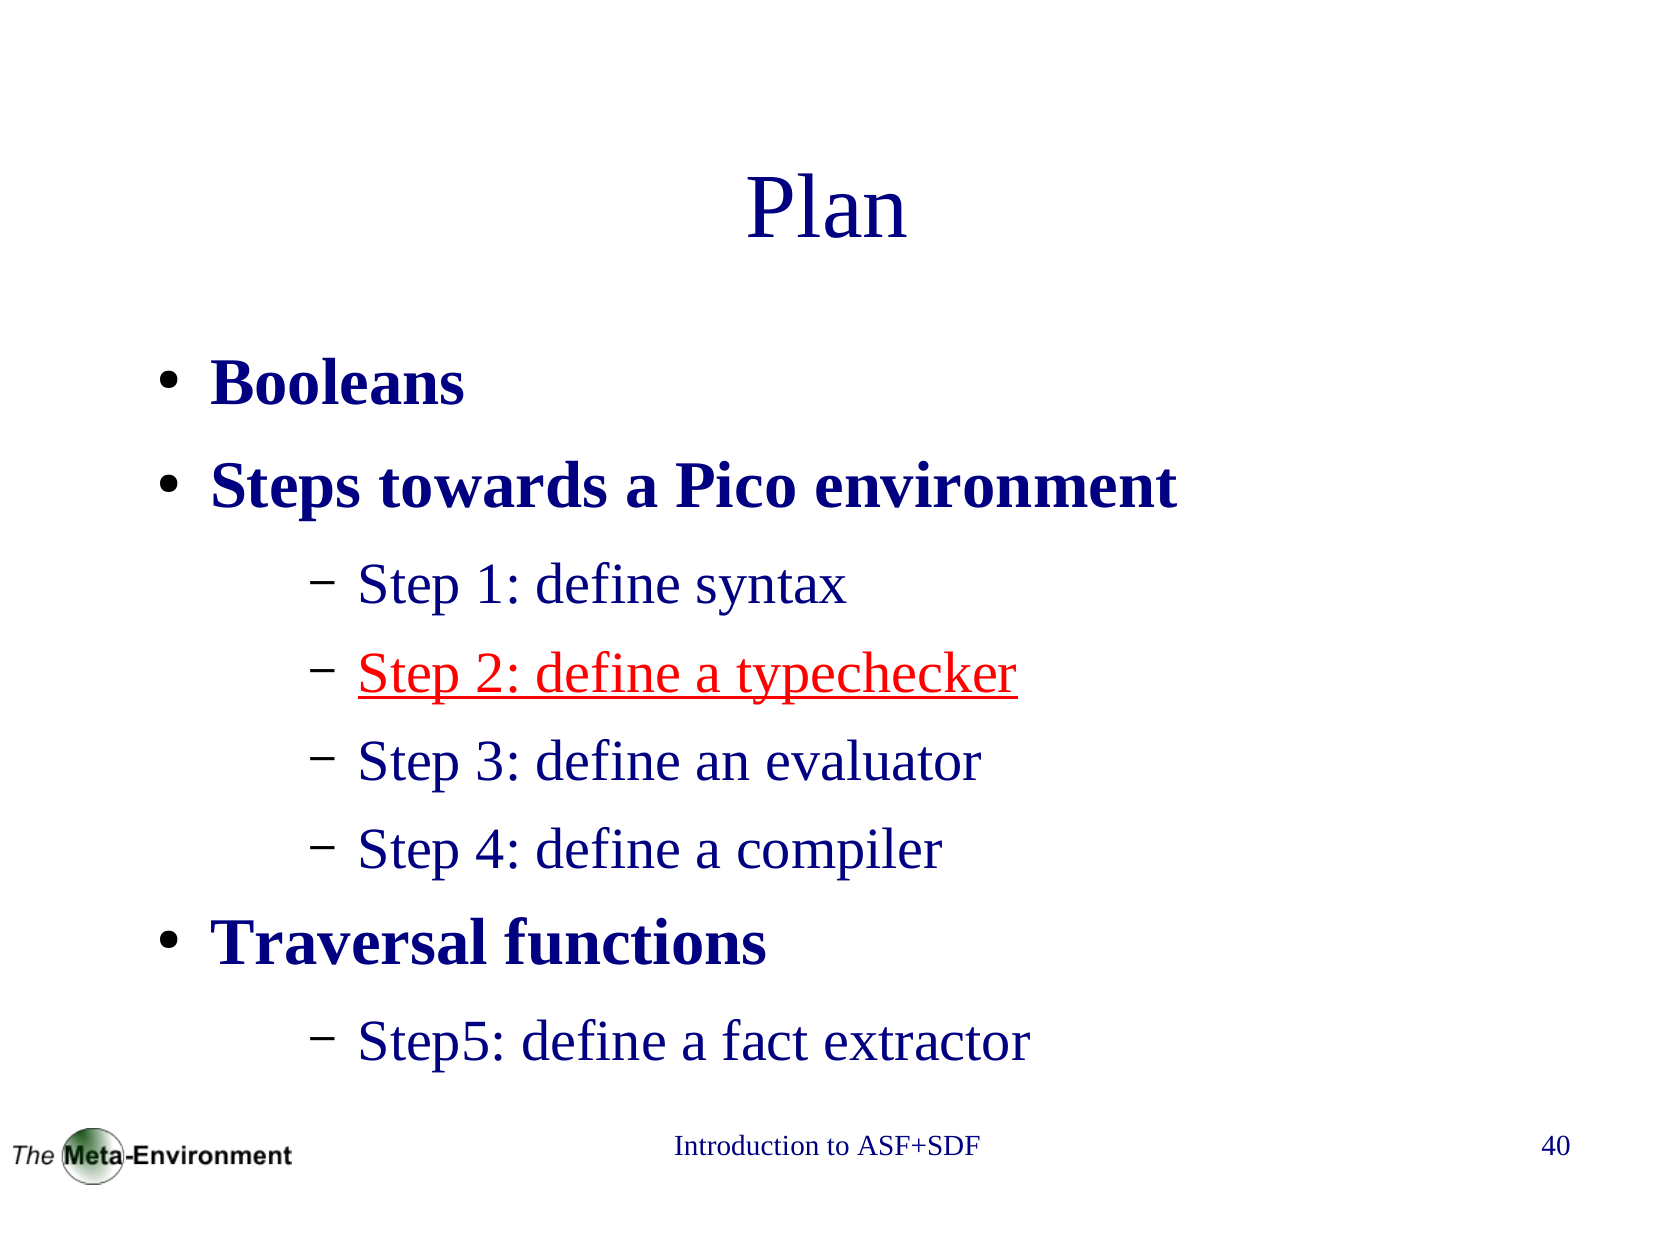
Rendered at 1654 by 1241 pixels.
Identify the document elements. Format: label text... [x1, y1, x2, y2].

picture [13, 1128, 292, 1185]
title Plan [121, 102, 1534, 311]
list Booleans Steps towards a Pico environment Step 1: define syntax Step 2: define a typechecker Step 3: define an evaluator Step 4: define a compiler Traversal functions Step5: define a fact extractor [121, 344, 1534, 1127]
